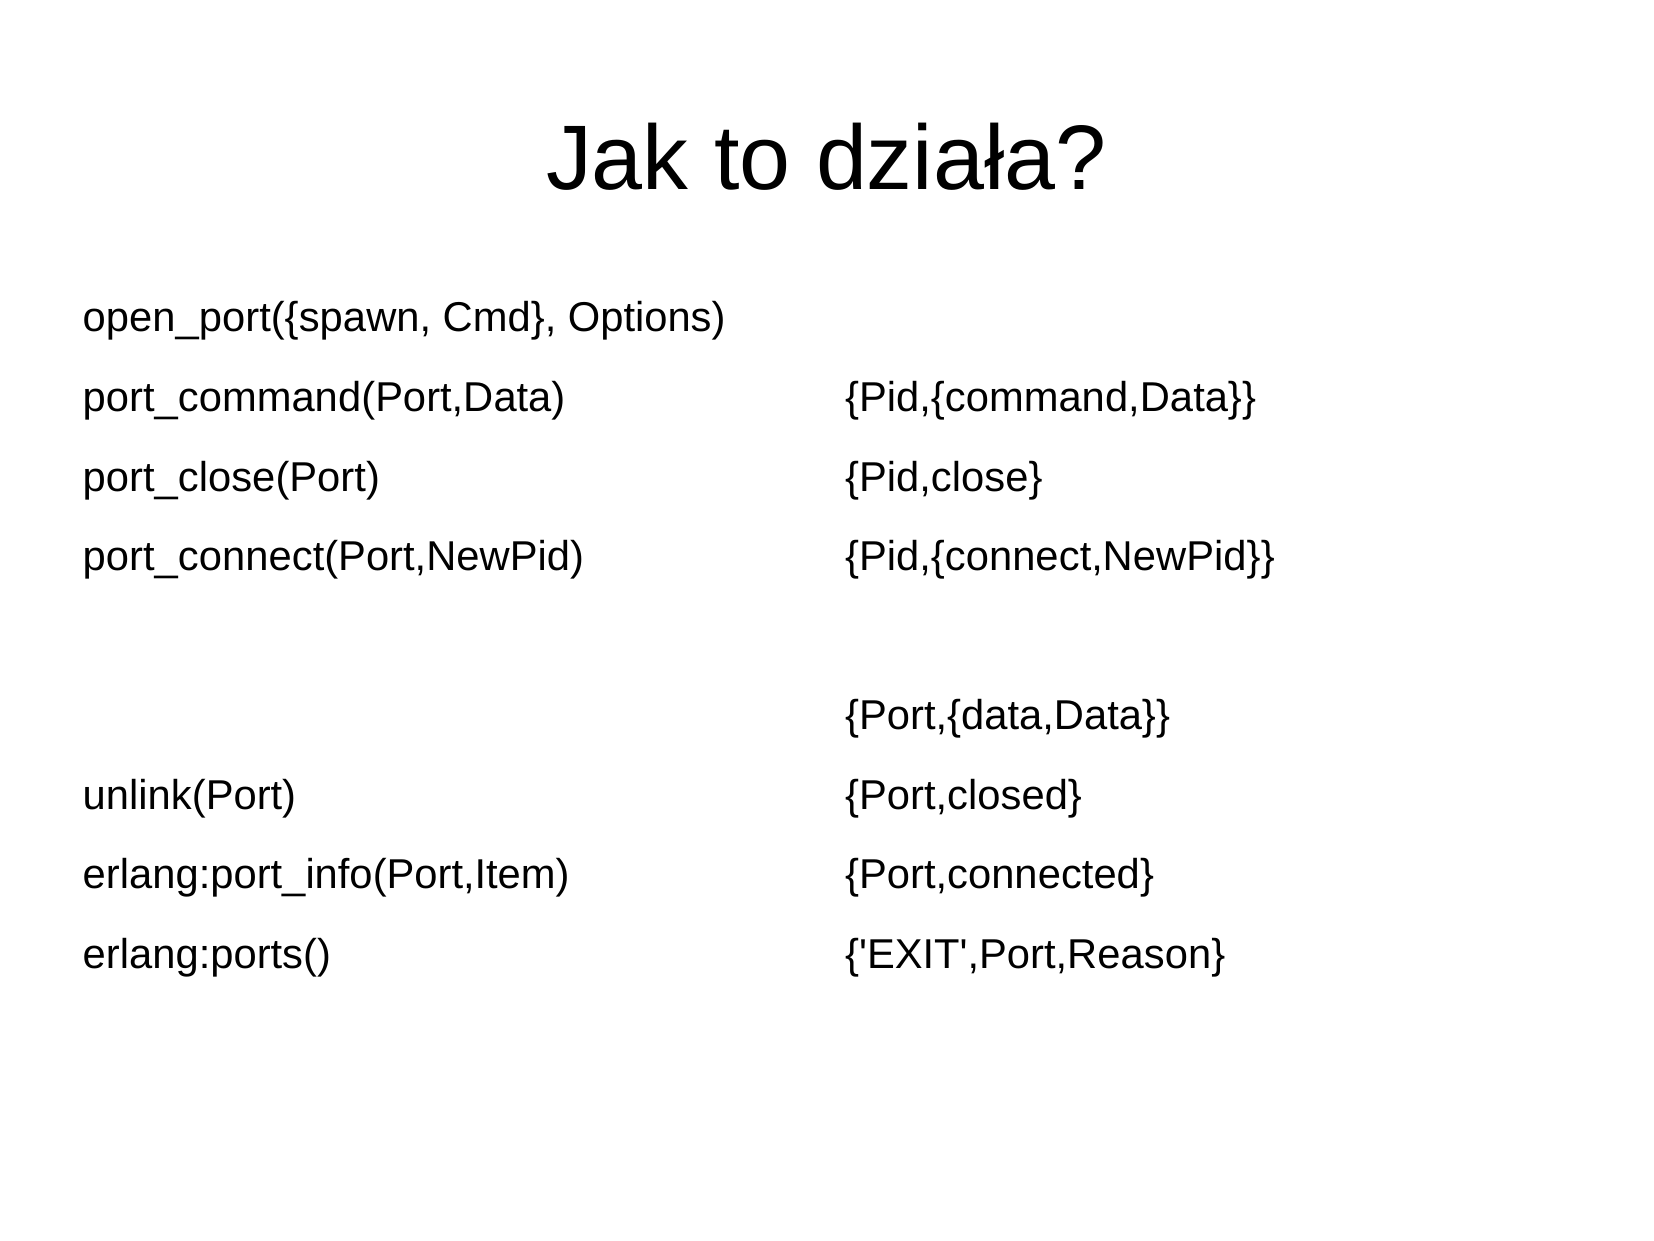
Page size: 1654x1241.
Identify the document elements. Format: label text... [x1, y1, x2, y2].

title Jak to działa? [82, 49, 1571, 257]
list open_port({spawn, Cmd}, Options) port_command(Port,Data) port_close(Port) port_connect(Port,NewPid) unlink(Port) erlang:port_info(Port,Item) erlang:ports() [82, 290, 809, 1109]
list {Pid,{command,Data}} {Pid,close} {Pid,{connect,NewPid}} {Port,{data,Data}} {Port,closed} {Port,connected} {'EXIT',Port,Reason} [845, 290, 1572, 1109]
